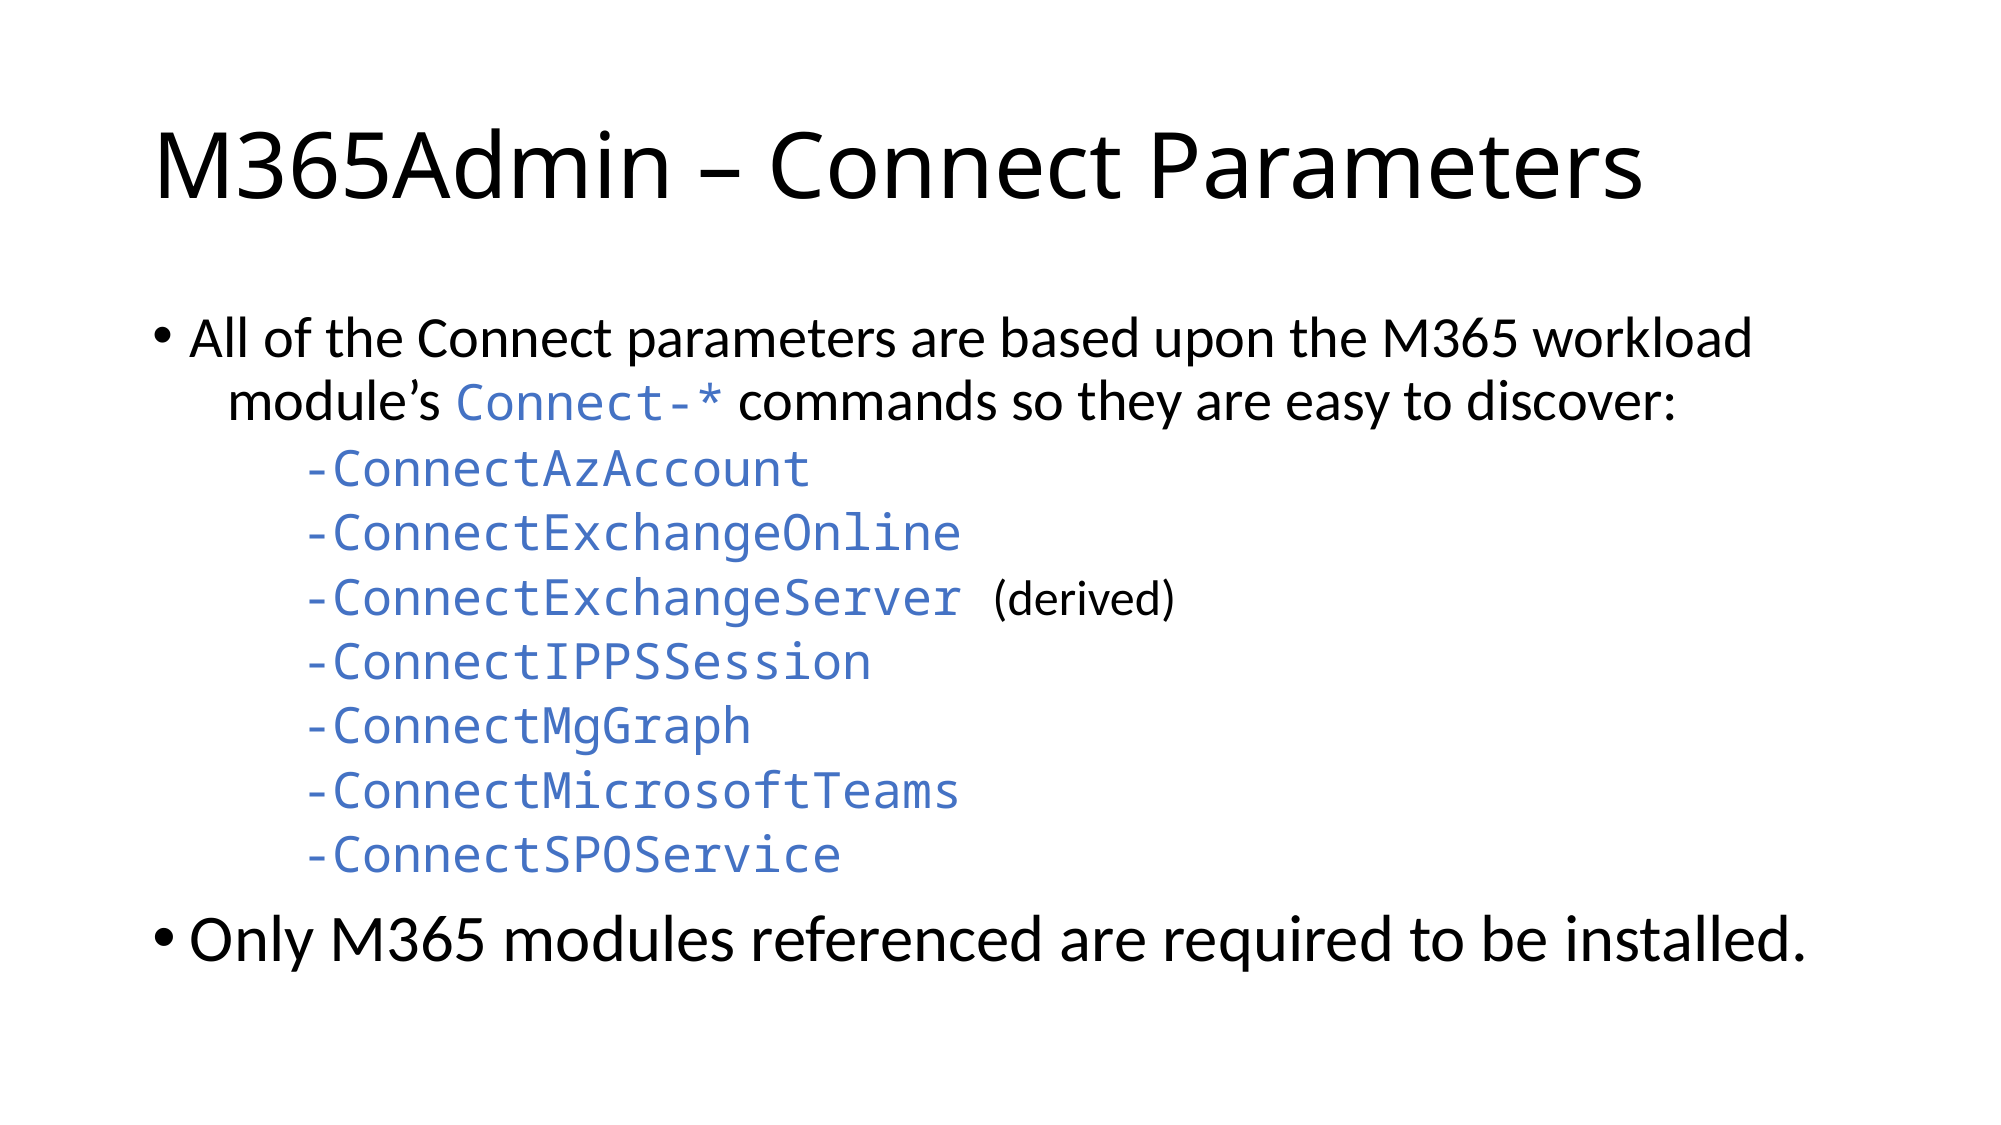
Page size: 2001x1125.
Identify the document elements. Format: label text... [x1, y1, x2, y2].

list All of the Connect parameters are based upon the M365 workload module’s Connect-* commands so they are easy to discover: -ConnectAzAccount -ConnectExchangeOnline -ConnectExchangeServer (derived) -ConnectIPPSSession -ConnectMgGraph -ConnectMicrosoftTeams -ConnectSPOService Only M365 modules referenced are required to be installed. [137, 299, 1863, 1014]
title M365Admin – Connect Parameters [137, 59, 1863, 278]
